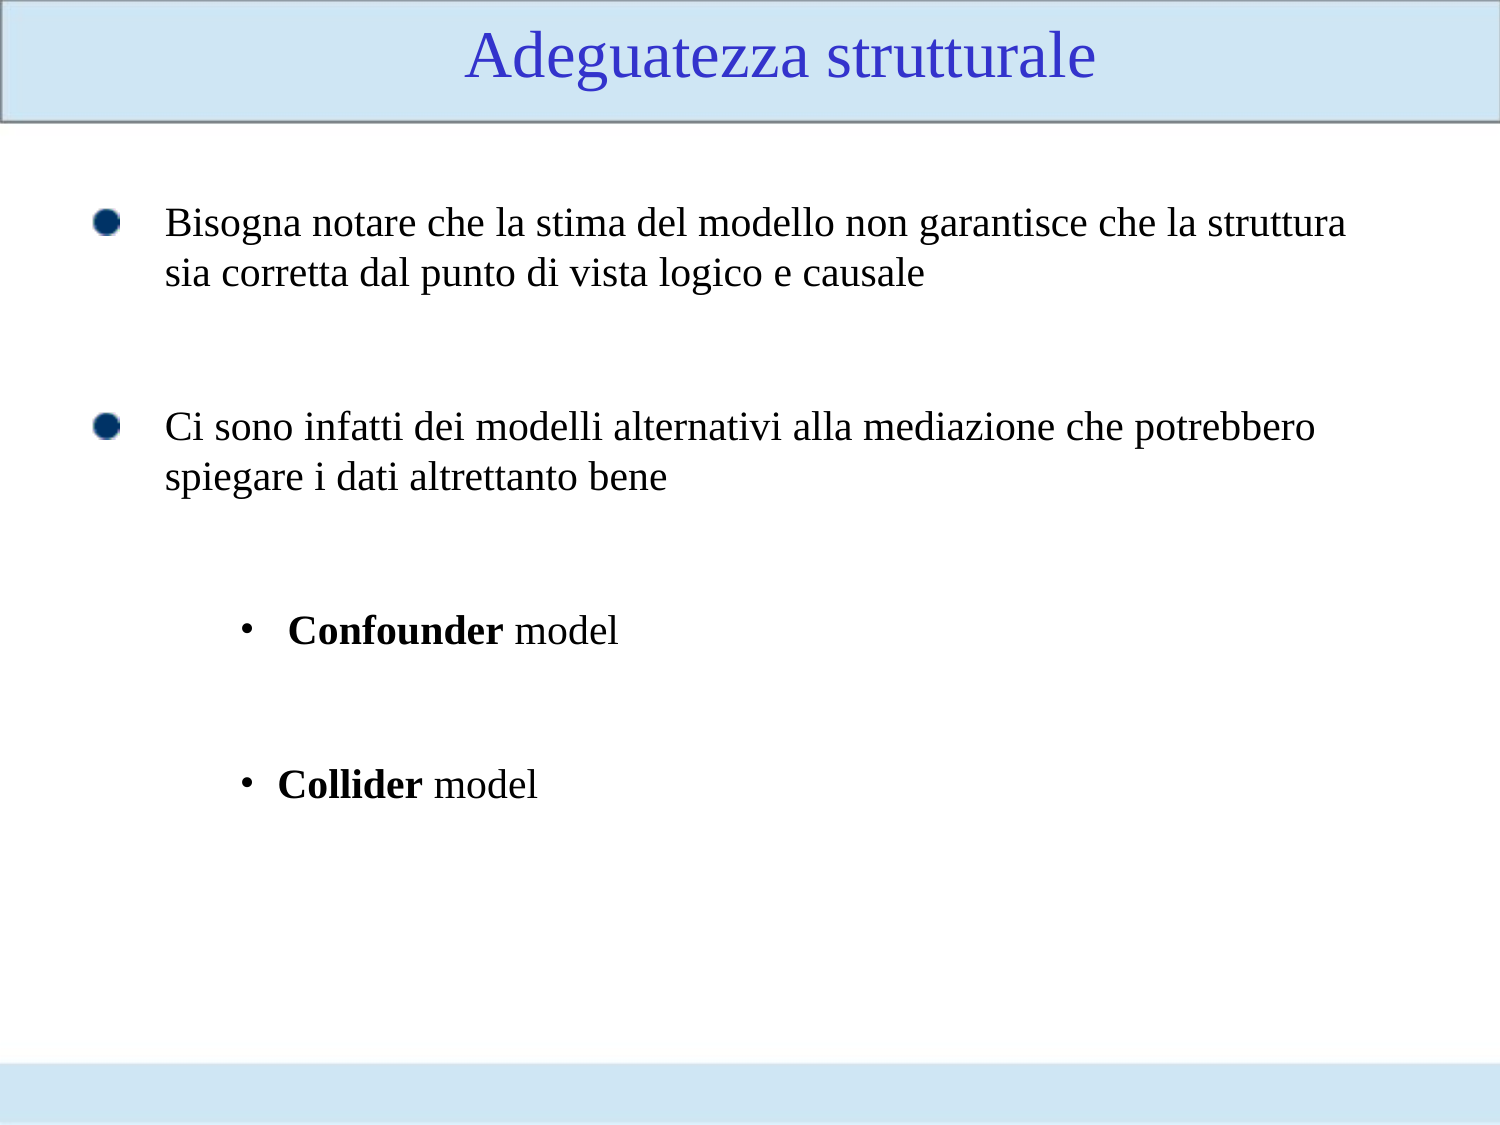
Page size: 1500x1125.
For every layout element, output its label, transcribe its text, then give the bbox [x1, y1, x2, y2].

picture [0, 0, 1500, 1125]
title Adeguatezza strutturale [249, 3, 1313, 99]
text_box Bisogna notare che la stima del modello non garantisce che la struttura sia corretta dal punto di vista logico e causale Ci sono infatti dei modelli alternativi alla mediazione che potrebbero spiegare i dati altrettanto bene Confounder model Collider model [74, 187, 1413, 815]
